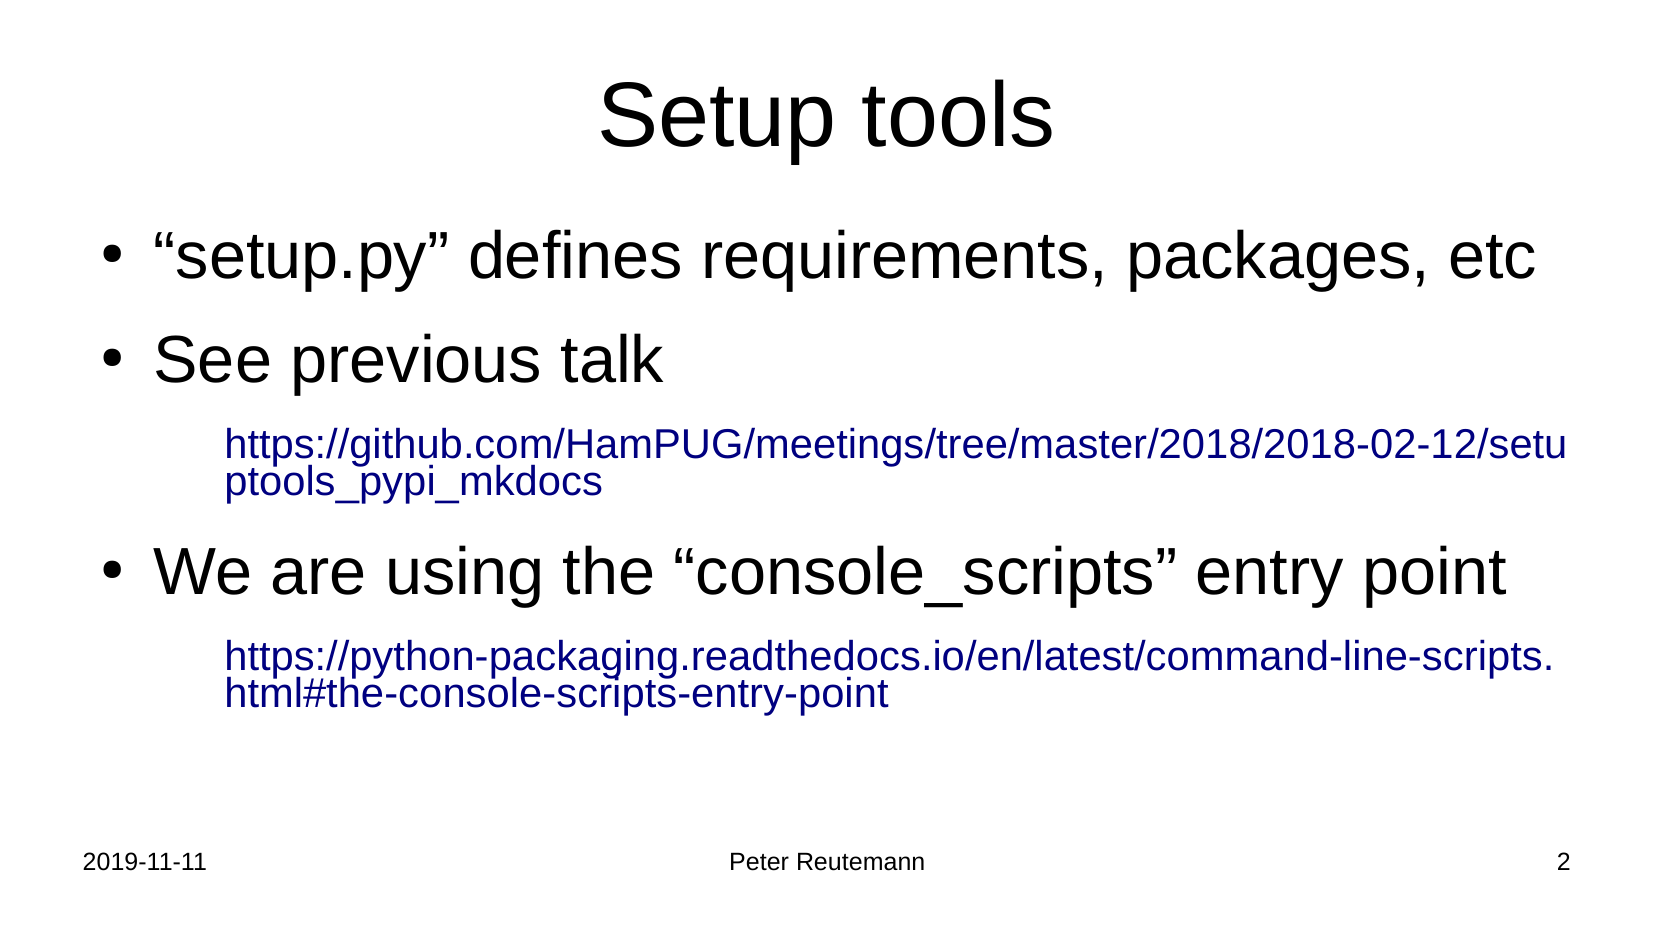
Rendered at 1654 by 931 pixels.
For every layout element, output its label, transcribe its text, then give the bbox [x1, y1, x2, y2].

title Setup tools [82, 37, 1571, 193]
list “setup.py” defines requirements, packages, etc See previous talk https://github.com/HamPUG/meetings/tree/master/2018/2018-02-12/setuptools_pypi_mkdocs We are using the “console_scripts” entry point https://python-packaging.readthedocs.io/en/latest/command-line-scripts.html#the-console-scripts-entry-point [82, 217, 1571, 758]
